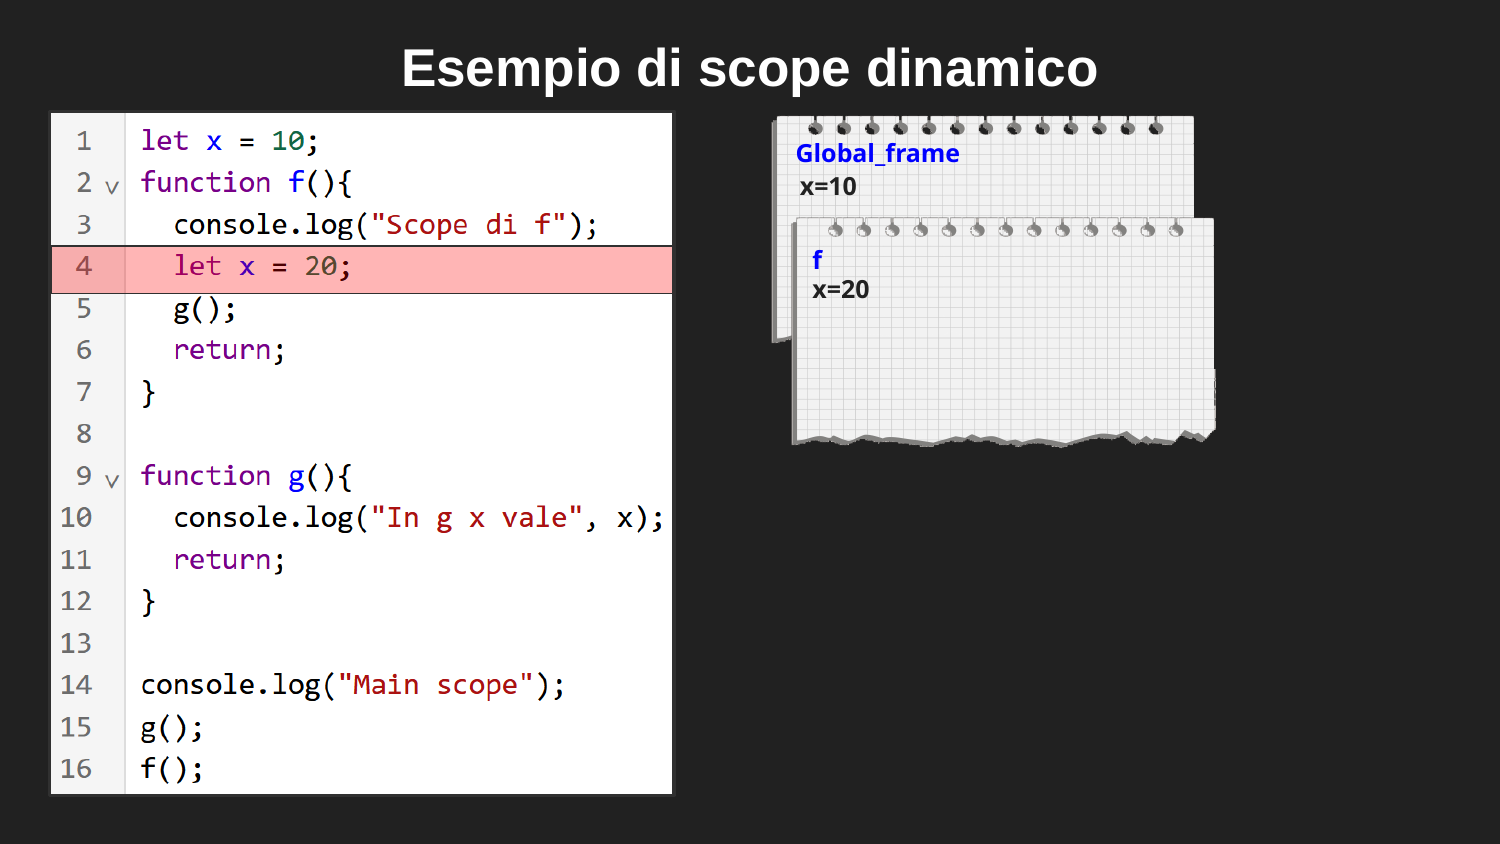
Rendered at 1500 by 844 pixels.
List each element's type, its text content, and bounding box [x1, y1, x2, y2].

text_box f [797, 250, 1074, 279]
picture [51, 112, 673, 246]
text_box x=10 [784, 176, 1062, 214]
text_box [51, 246, 673, 294]
text_box Global_frame [780, 143, 1057, 183]
picture [51, 294, 673, 794]
picture [764, 112, 1226, 452]
title Esempio di scope dinamico [51, 18, 1449, 113]
text_box x=20 [797, 279, 1074, 319]
